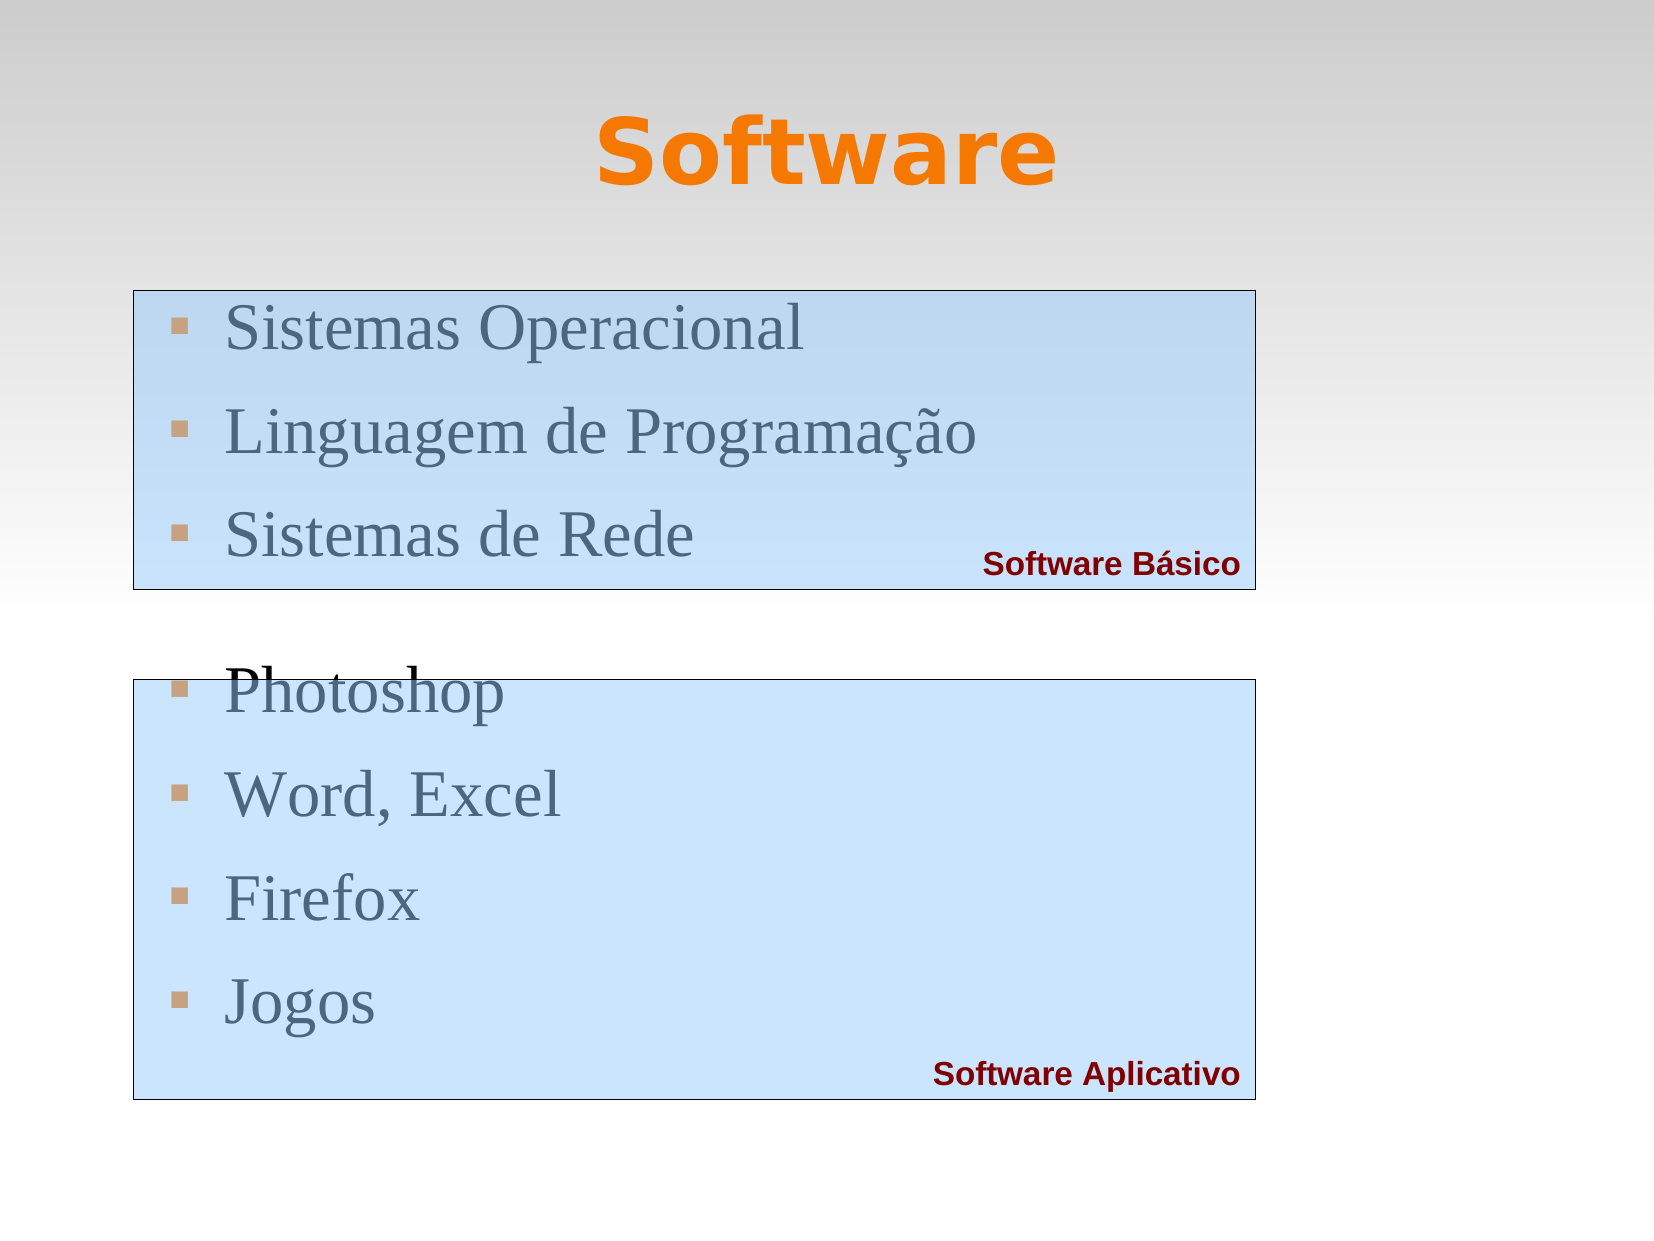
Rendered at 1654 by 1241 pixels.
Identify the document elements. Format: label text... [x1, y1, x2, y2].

title Software [82, 49, 1571, 257]
text_box Software Básico [133, 290, 1256, 590]
list Sistemas Operacional Linguagem de Programação Sistemas de Rede Photoshop Word, Excel Firefox Jogos [82, 290, 1571, 1109]
text_box Software Aplicativo [133, 679, 1256, 1100]
